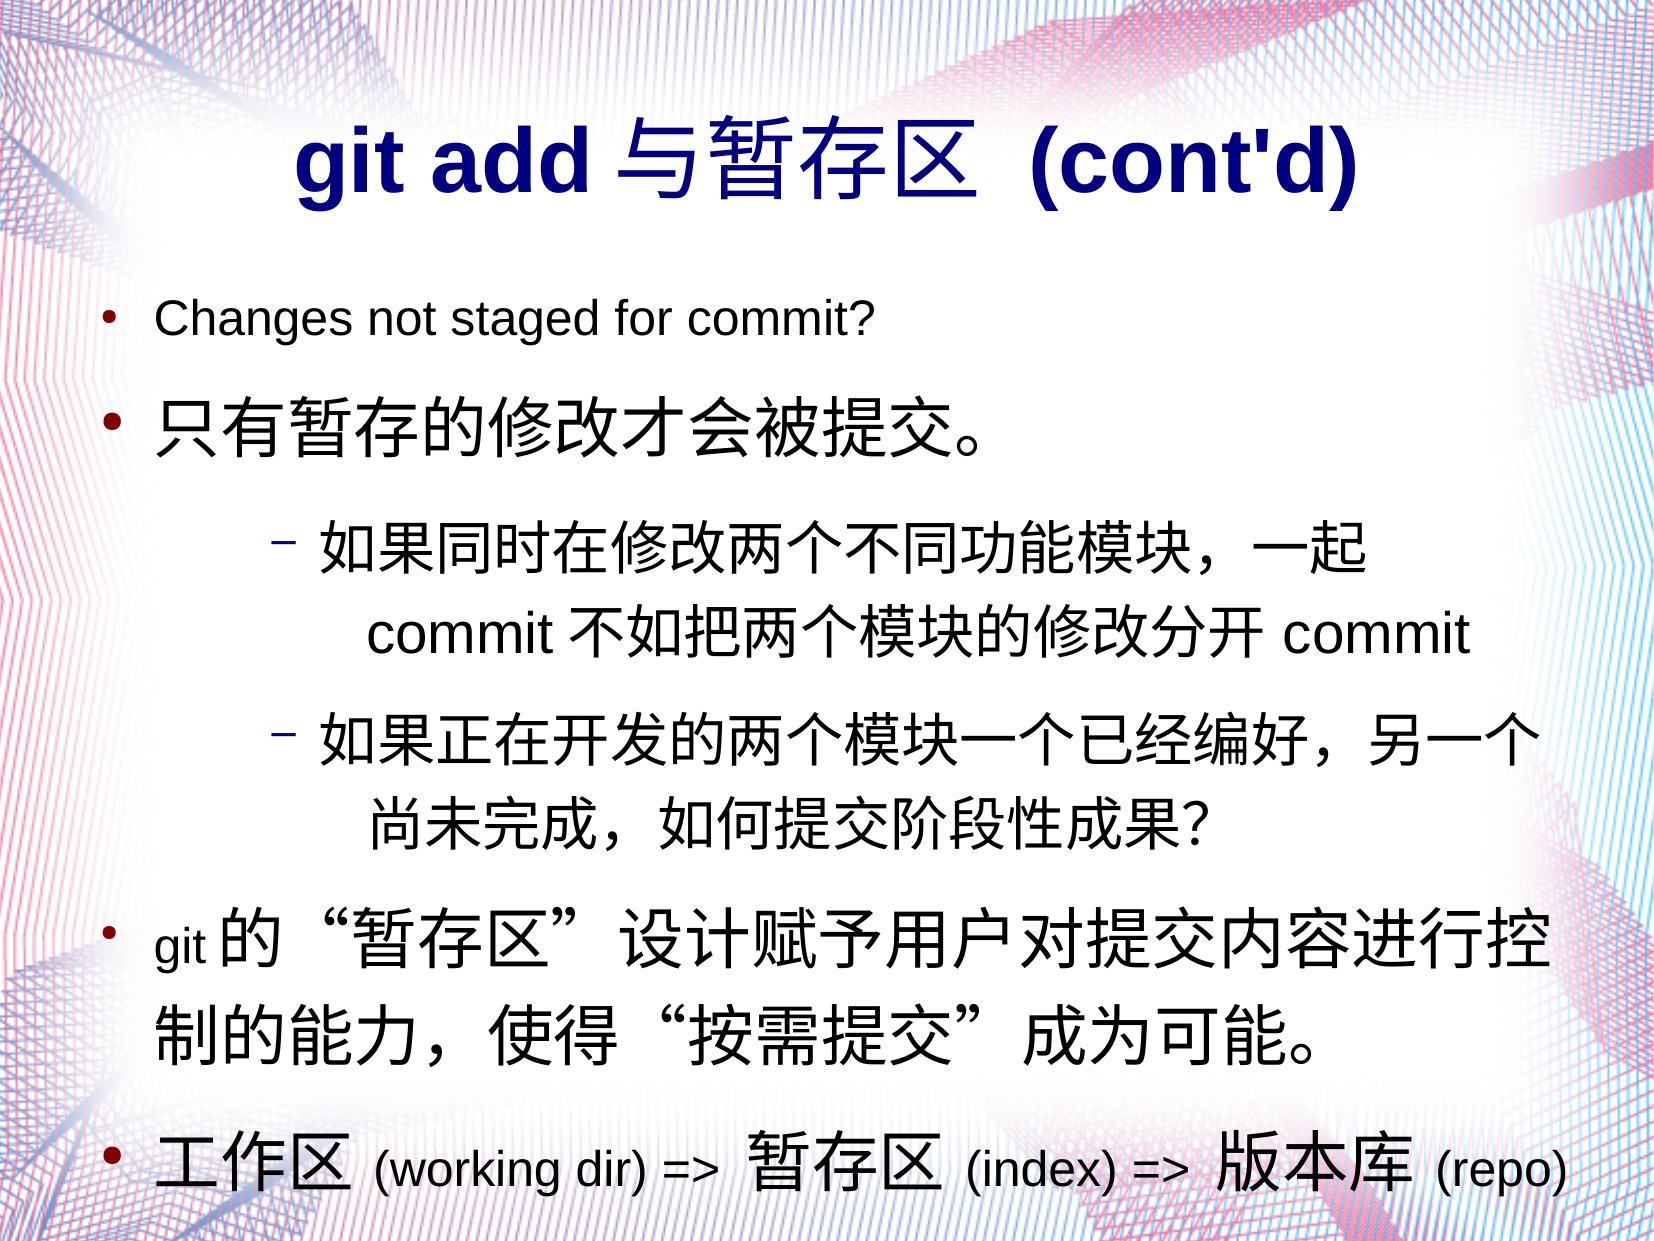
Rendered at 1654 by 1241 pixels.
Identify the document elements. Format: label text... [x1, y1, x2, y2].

title git add与暂存区 (cont'd) [82, 49, 1571, 257]
picture [0, 0, 1654, 1241]
list Changes not staged for commit? 只有暂存的修改才会被提交。 如果同时在修改两个不同功能模块，一起commit不如把两个模块的修改分开commit 如果正在开发的两个模块一个已经编好，另一个尚未完成，如何提交阶段性成果？ git的“暂存区”设计赋予用户对提交内容进行控制的能力，使得“按需提交”成为可能。 工作区(working dir) => 暂存区(index) => 版本库(repo) [82, 290, 1571, 1163]
